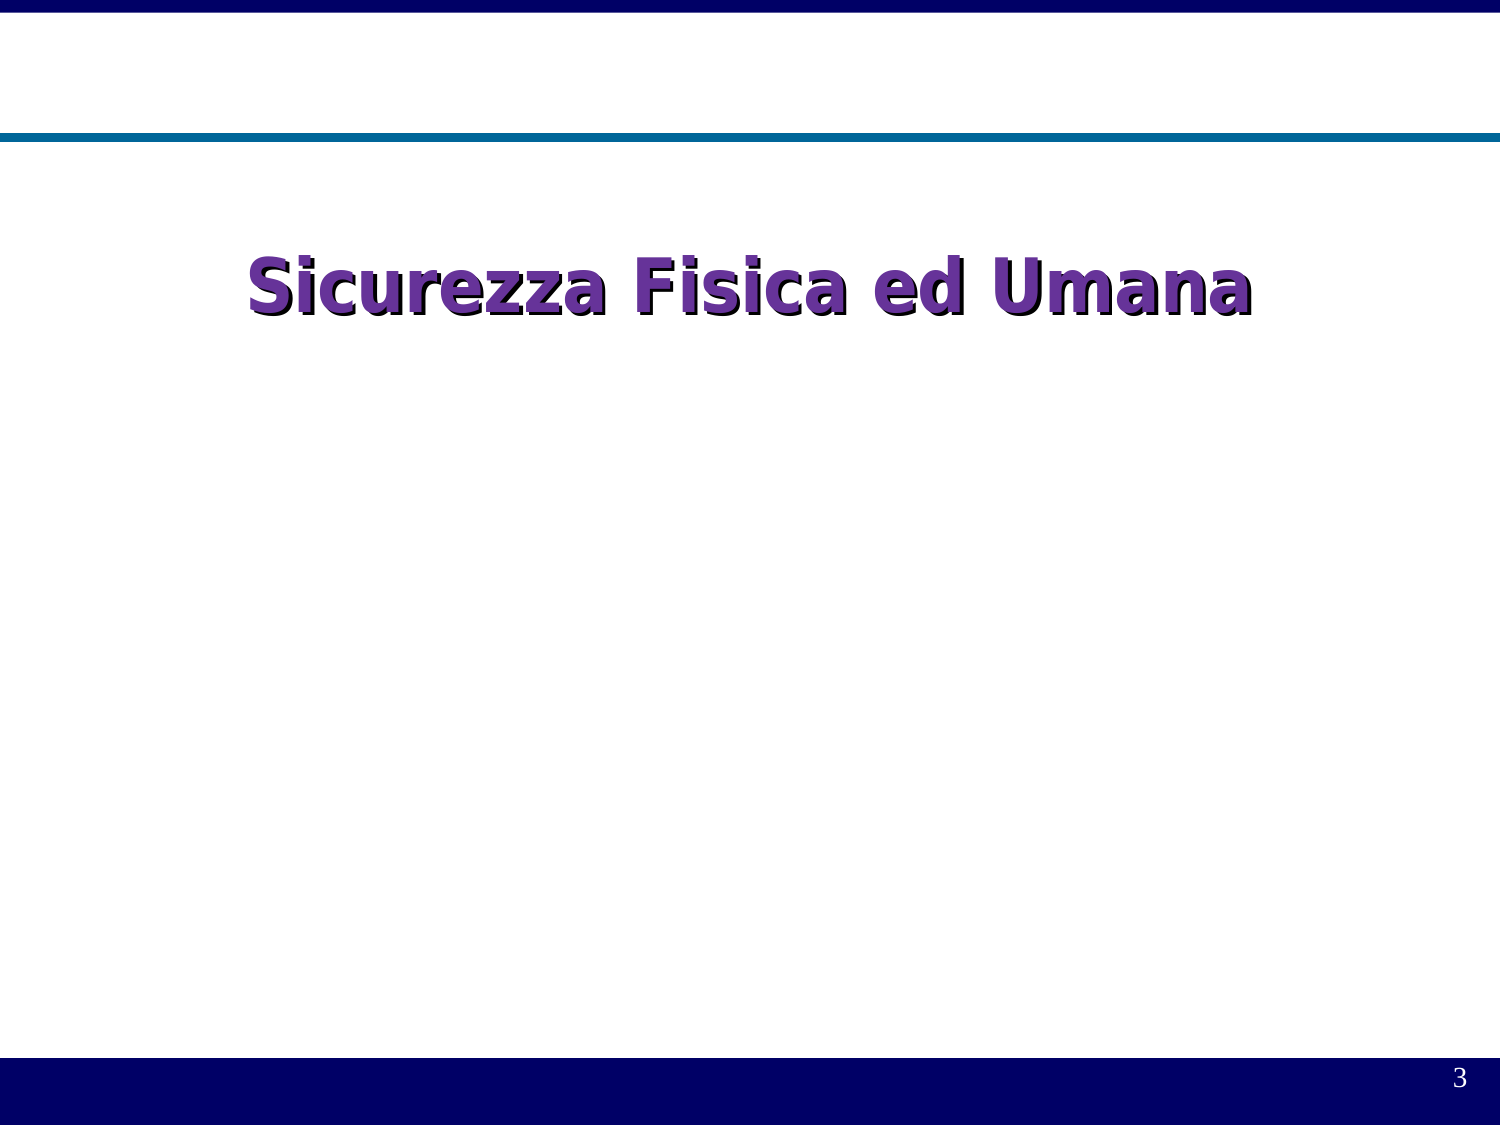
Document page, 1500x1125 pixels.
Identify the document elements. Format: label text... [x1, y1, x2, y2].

subtitle Sicurezza Fisica ed Umana [30, 0, 1471, 580]
